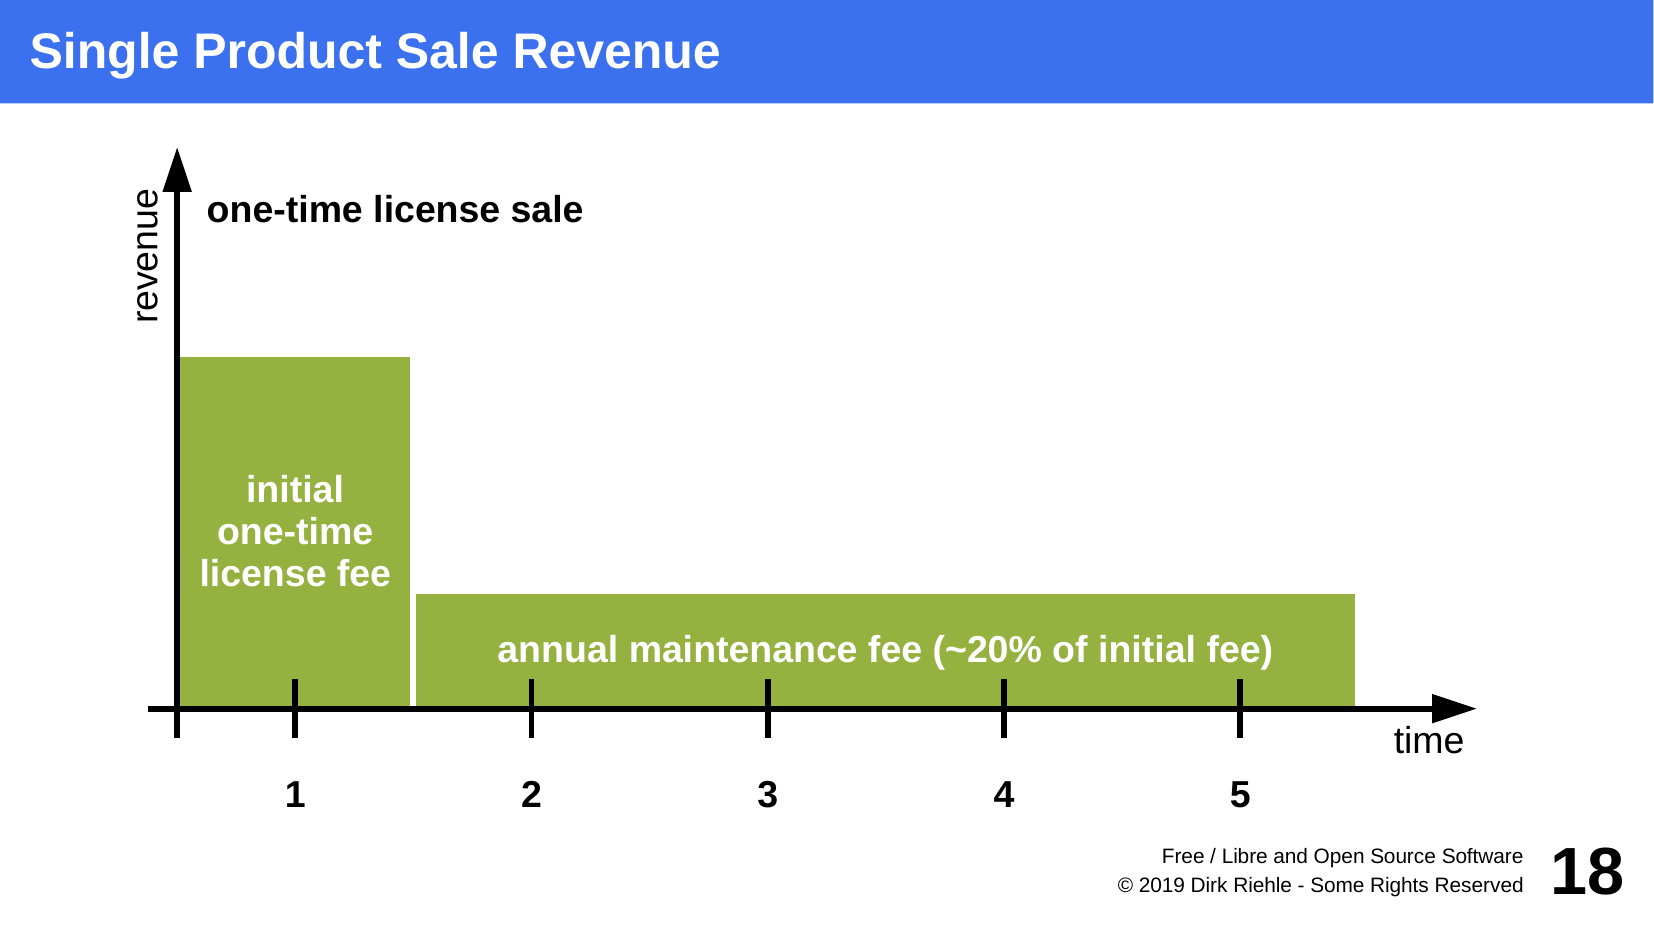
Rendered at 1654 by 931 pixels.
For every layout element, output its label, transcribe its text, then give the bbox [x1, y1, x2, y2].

text_box annual maintenance fee (~20% of initial fee) [414, 590, 1359, 706]
text_box initial one-time license fee [180, 414, 414, 706]
title Single Product Sale Revenue [0, 0, 1654, 104]
text_box 3 [708, 708, 827, 827]
text_box 5 [1181, 708, 1300, 827]
text_box 4 [944, 708, 1063, 827]
text_box time [1358, 707, 1477, 826]
text_box 1 [236, 708, 355, 827]
text_box 2 [472, 708, 591, 827]
text_box revenue [88, 177, 177, 384]
text_box one-time license sale [177, 177, 1477, 414]
